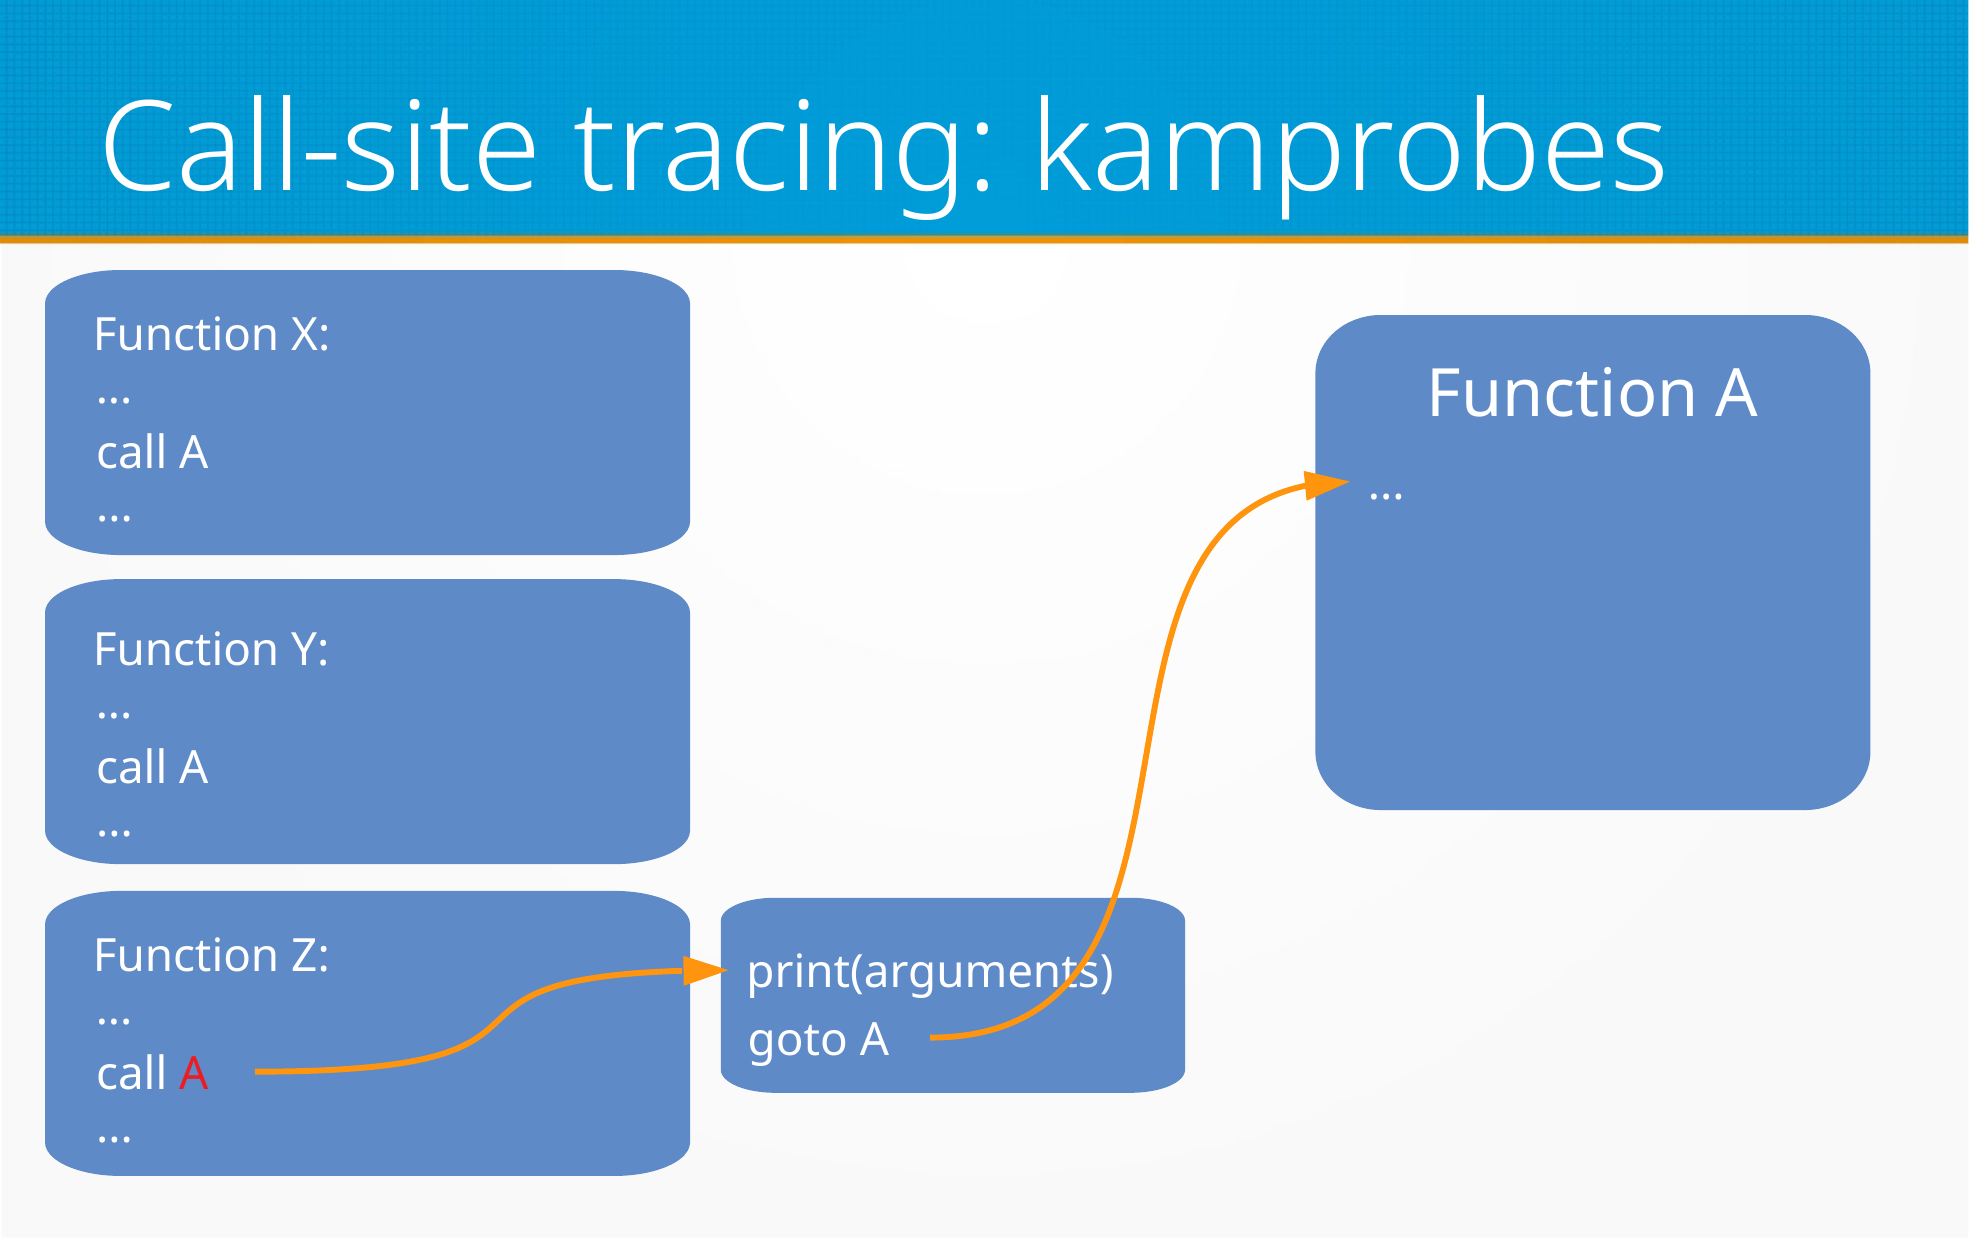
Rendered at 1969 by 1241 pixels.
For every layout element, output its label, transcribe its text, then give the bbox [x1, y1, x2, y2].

text_box ... [90, 1092, 146, 1158]
text_box call A [90, 1039, 256, 1105]
text_box ... [90, 668, 146, 733]
text_box [45, 579, 691, 865]
text_box goto A [741, 1005, 931, 1071]
title Call-site tracing: kamprobes [98, 19, 1870, 227]
text_box ... [1349, 422, 1441, 541]
text_box call A [90, 418, 227, 484]
text_box [720, 897, 1186, 1093]
text_box ... [90, 471, 146, 537]
text_box print(arguments) [1053, 937, 1146, 1003]
text_box print(arguments) [728, 937, 1094, 1003]
picture [0, 233, 1969, 1241]
text_box [720, 897, 1111, 969]
text_box Function A [1420, 345, 1784, 436]
text_box [1315, 315, 1871, 811]
text_box Function X: [75, 300, 493, 366]
text_box [45, 270, 691, 556]
text_box ... [90, 353, 146, 418]
text_box Function Y: [75, 615, 493, 681]
text_box call A [90, 733, 227, 799]
text_box [45, 890, 691, 1176]
text_box Function Z: [75, 920, 493, 987]
text_box ... [90, 786, 146, 852]
text_box ... [90, 974, 146, 1039]
